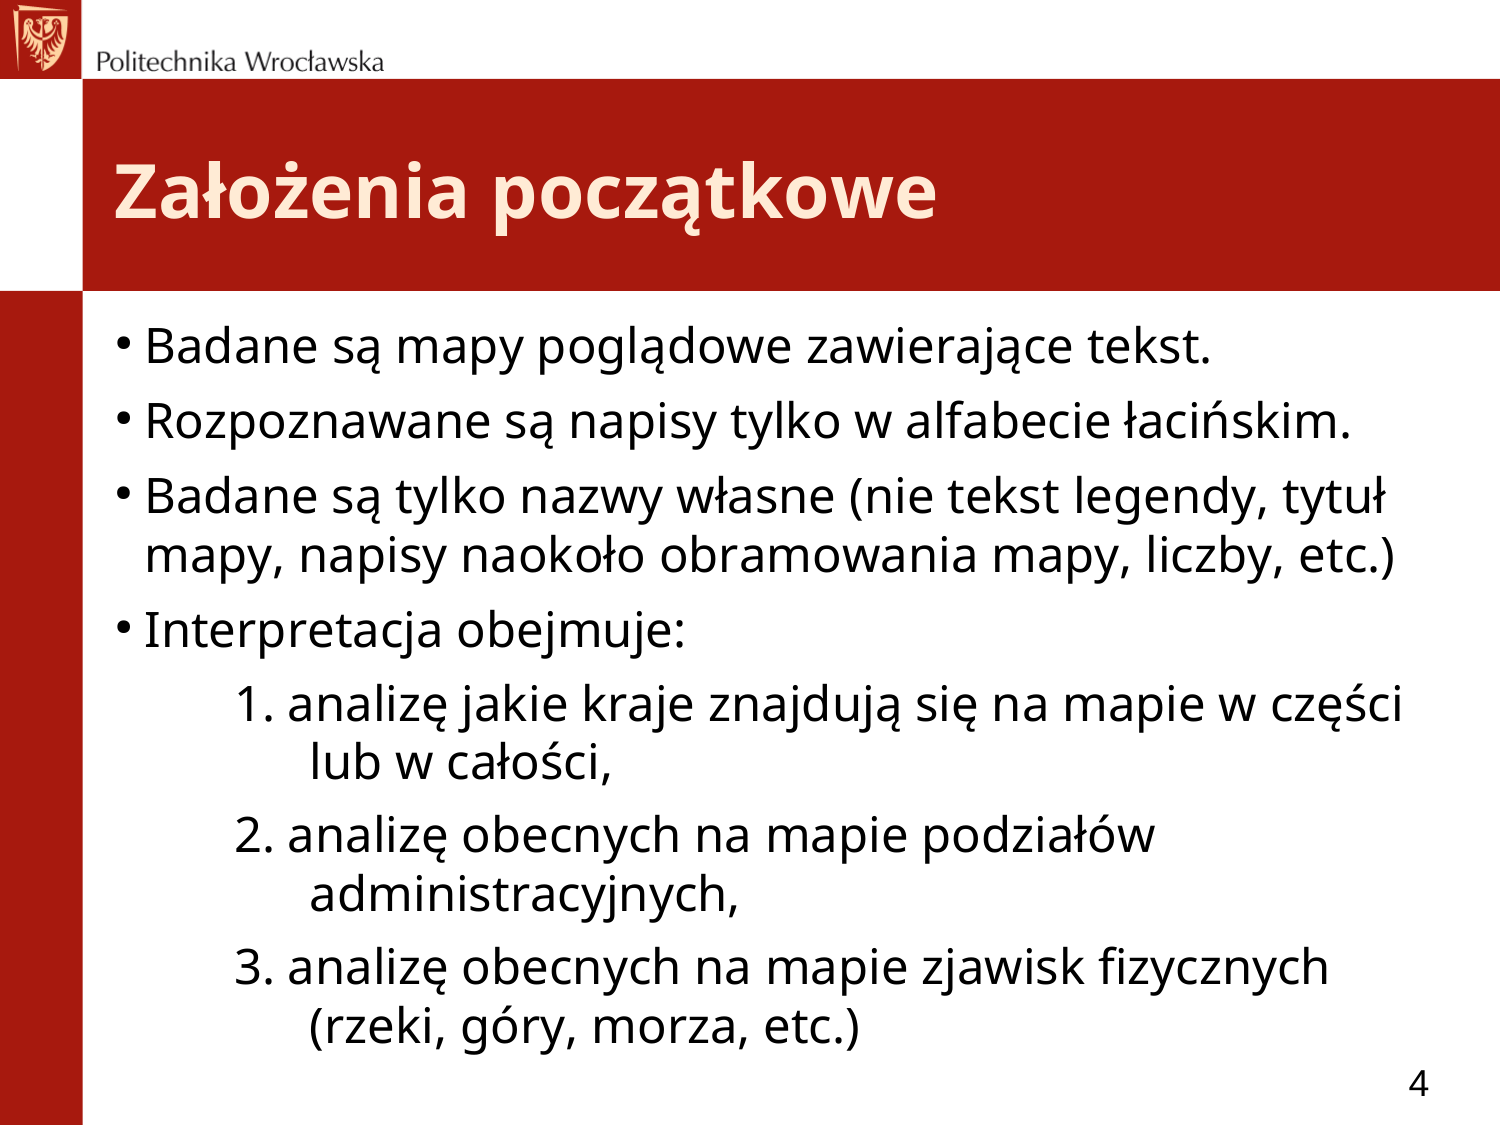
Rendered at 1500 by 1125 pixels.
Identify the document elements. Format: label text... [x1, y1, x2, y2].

text_box <number> [1393, 1051, 1499, 1122]
title Założenia początkowe [100, 103, 1483, 273]
list Badane są mapy poglądowe zawierające tekst. Rozpoznawane są napisy tylko w alfabecie łacińskim. Badane są tylko nazwy własne (nie tekst legendy, tytuł mapy, napisy naokoło obramowania mapy, liczby, etc.) Interpretacja obejmuje: analizę jakie kraje znajdują się na mapie w części lub w całości, analizę obecnych na mapie podziałów administracyjnych, analizę obecnych na mapie zjawisk fizycznych (rzeki, góry, morza, etc.) [100, 307, 1483, 1063]
picture [0, 0, 384, 79]
